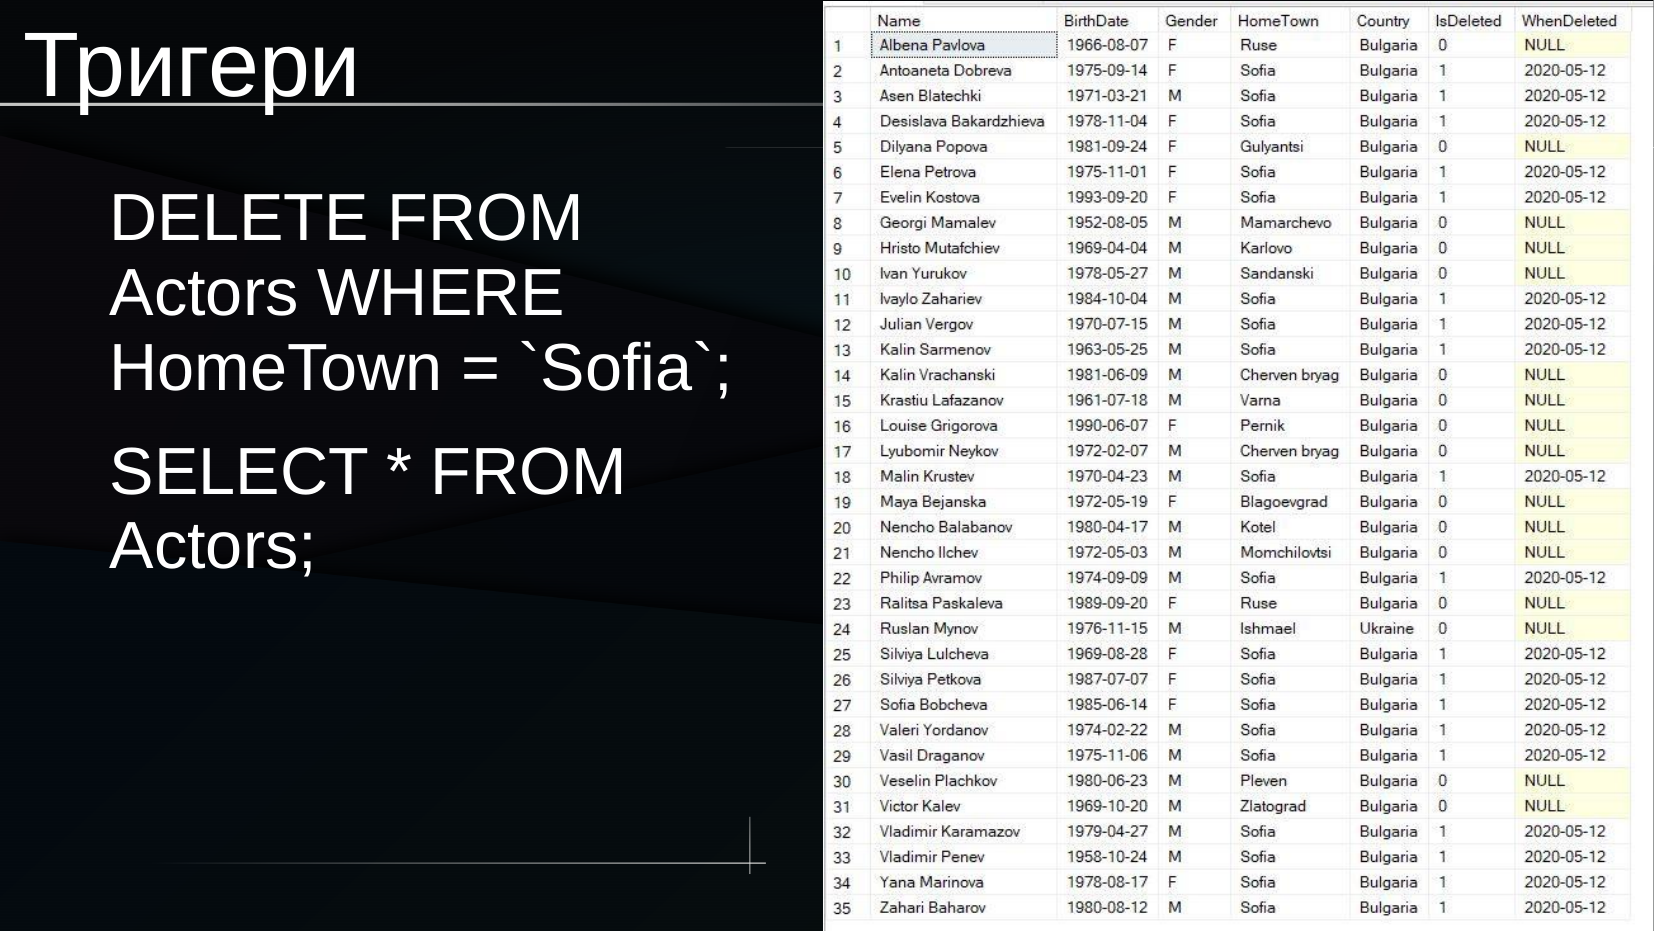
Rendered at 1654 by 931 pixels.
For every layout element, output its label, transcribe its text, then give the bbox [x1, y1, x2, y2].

picture [0, 0, 1654, 931]
list DELETE FROM Actors WHERE HomeTown = `Sofia`; SELECT * FROM Actors; [38, 180, 766, 720]
title Тригери [23, 11, 823, 119]
